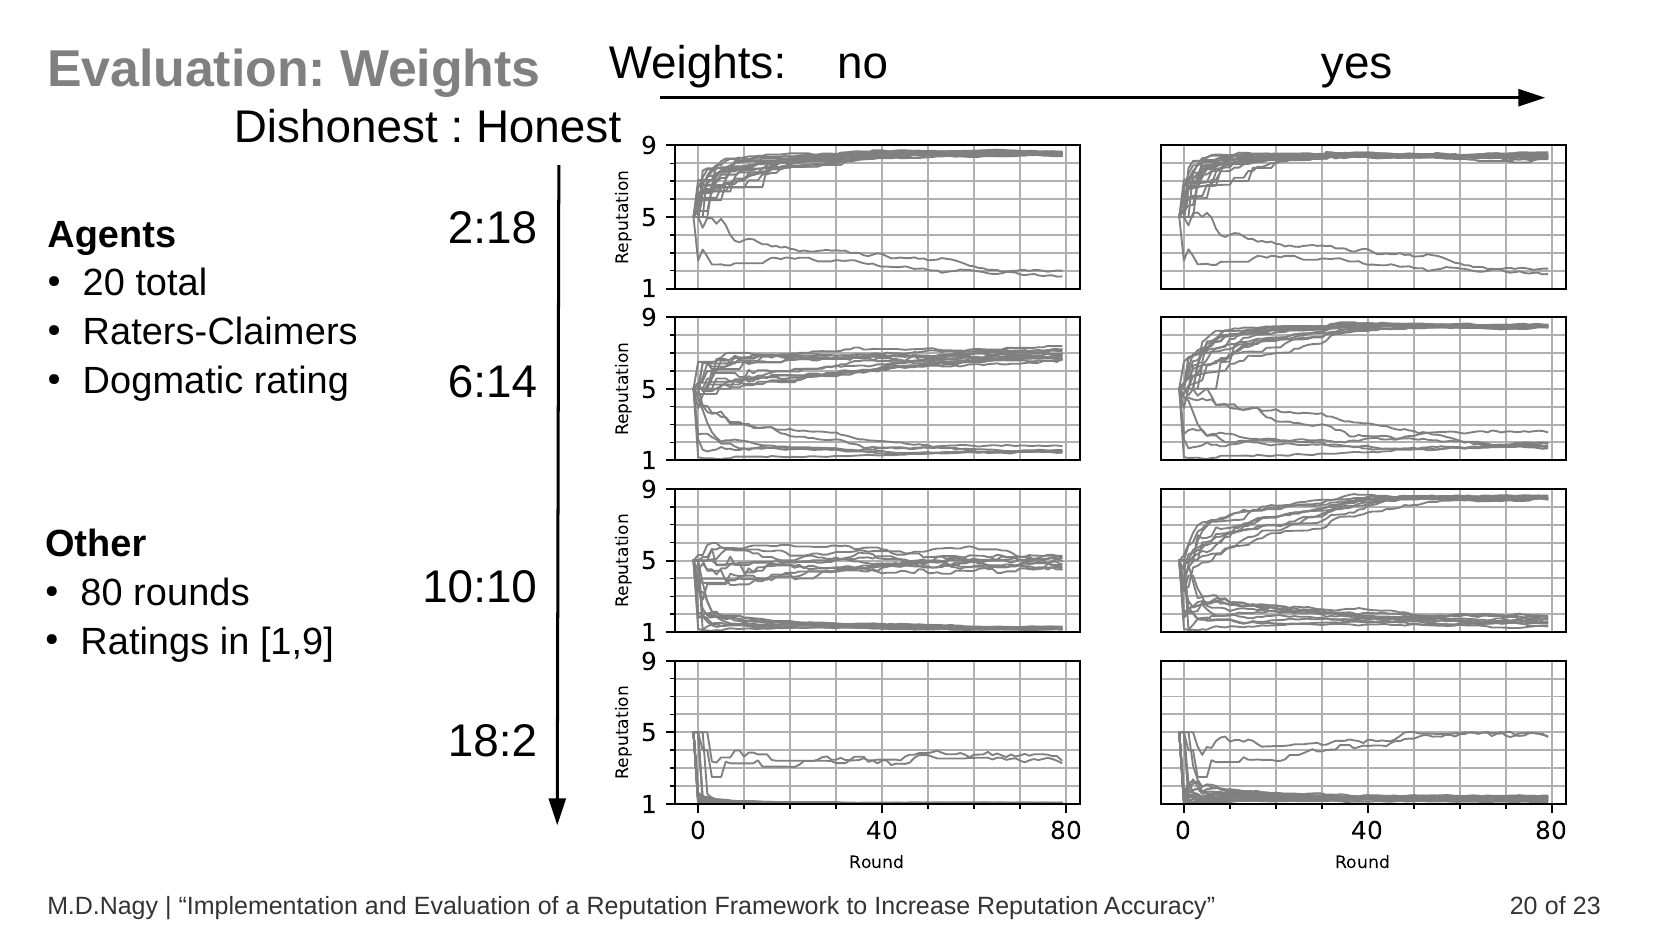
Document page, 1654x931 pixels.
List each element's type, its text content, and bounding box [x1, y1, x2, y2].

text_box Weights: no yes [594, 30, 1486, 97]
title Evaluation: Weights [47, 39, 594, 98]
text_box 2:18 6:14 10:10 18:2 [386, 211, 552, 825]
list Agents 20 total Raters-Claimers Dogmatic rating [47, 206, 421, 451]
text_box Dishonest : Honest [219, 93, 640, 211]
list Other 80 rounds Ratings in [1,9] [45, 515, 418, 712]
picture [596, 129, 1587, 890]
